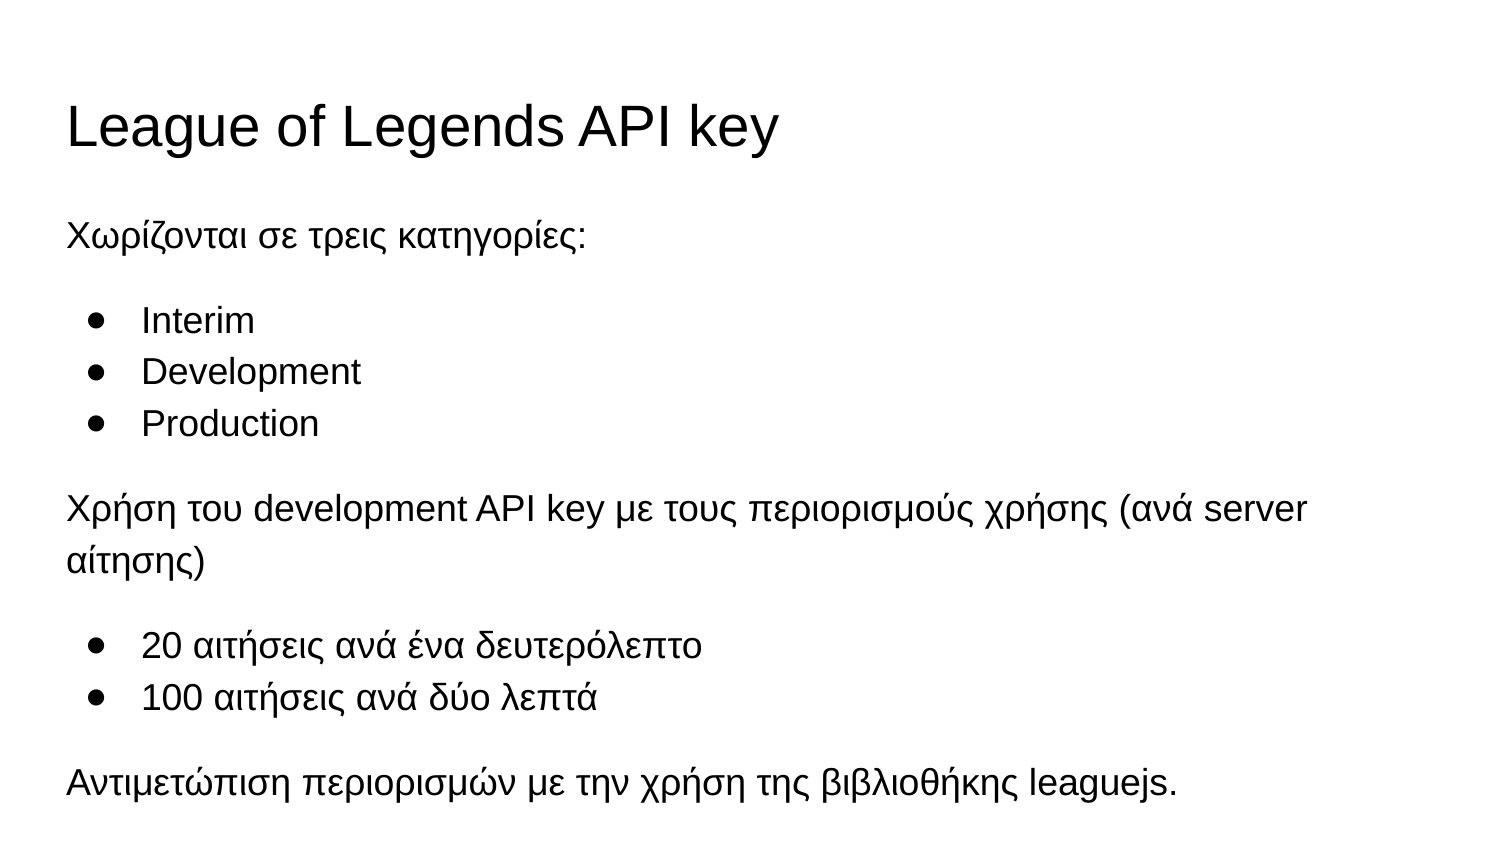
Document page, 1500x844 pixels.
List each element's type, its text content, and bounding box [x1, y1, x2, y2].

list Χωρίζονται σε τρεις κατηγορίες: Interim Development Production Χρήση του development API key με τους περιορισμούς χρήσης (ανά server αίτησης) 20 αιτήσεις ανά ένα δευτερόλεπτο 100 αιτήσεις ανά δύο λεπτά Αντιμετώπιση περιορισμών με την χρήση της βιβλιοθήκης leaguejs. [51, 189, 1449, 798]
title League of Legends API key [51, 72, 1449, 167]
